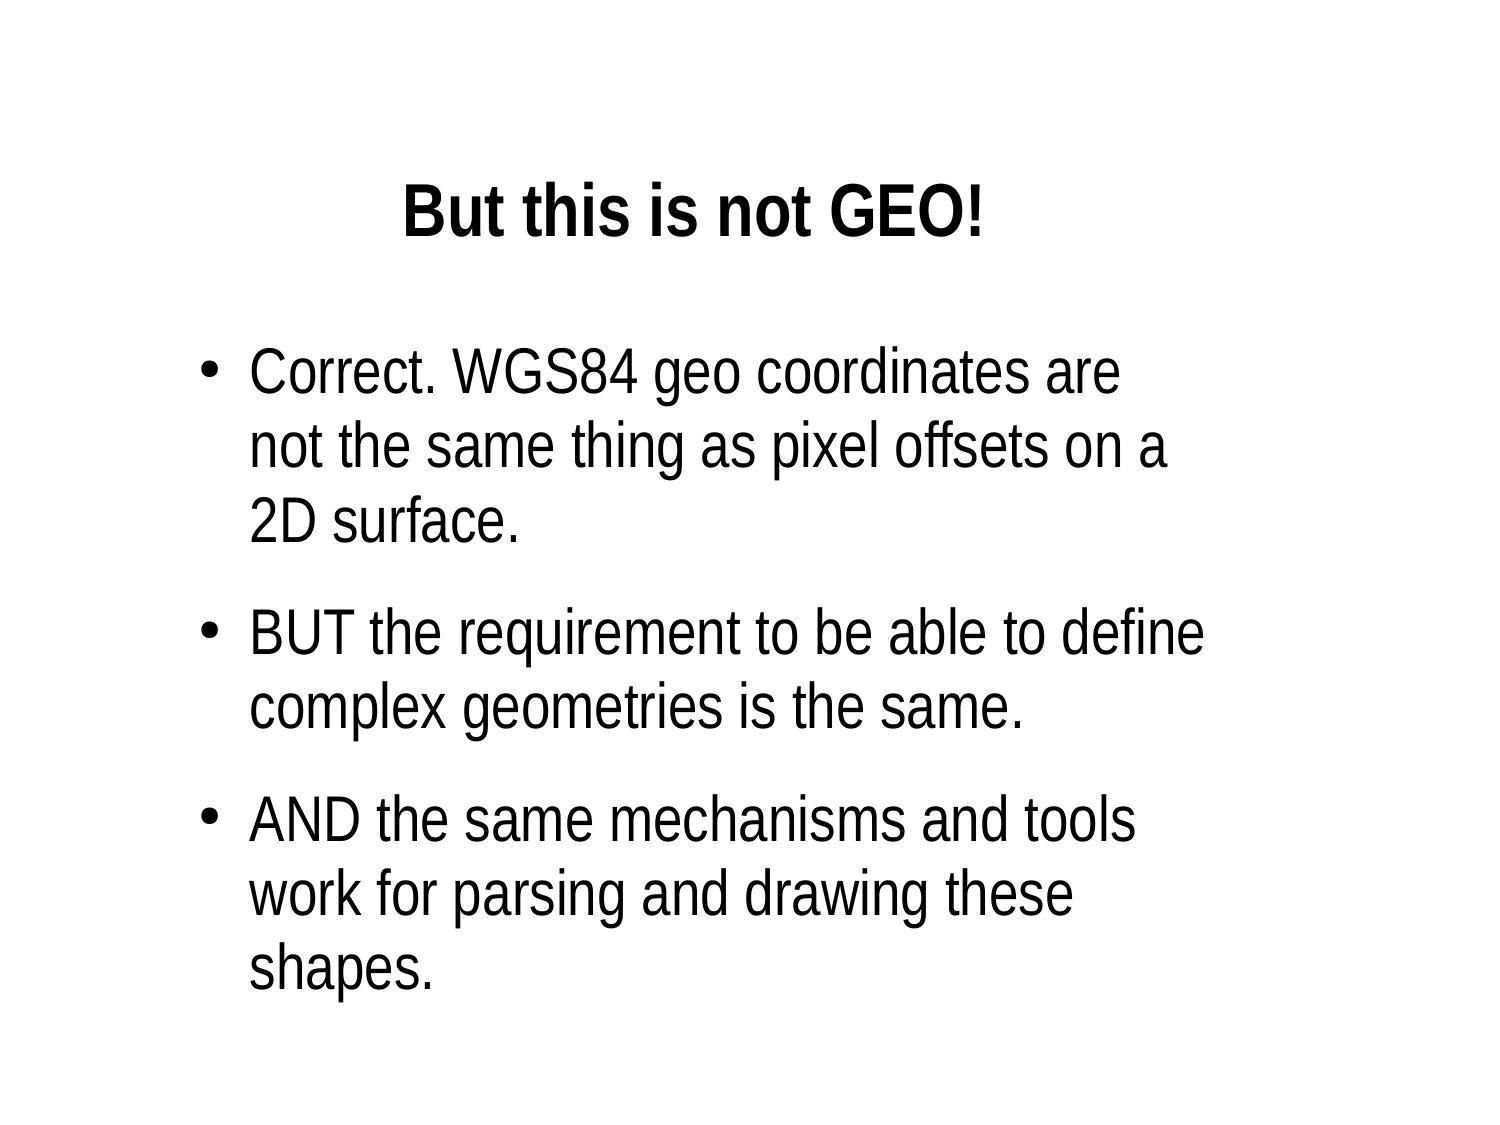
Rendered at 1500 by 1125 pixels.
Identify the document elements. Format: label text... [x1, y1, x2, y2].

list Correct. WGS84 geo coordinates are not the same thing as pixel offsets on a 2D surface. BUT the requirement to be able to define complex geometries is the same. AND the same mechanisms and tools work for parsing and drawing these shapes. [181, 333, 1209, 1015]
title But this is not GEO! [181, 115, 1209, 304]
